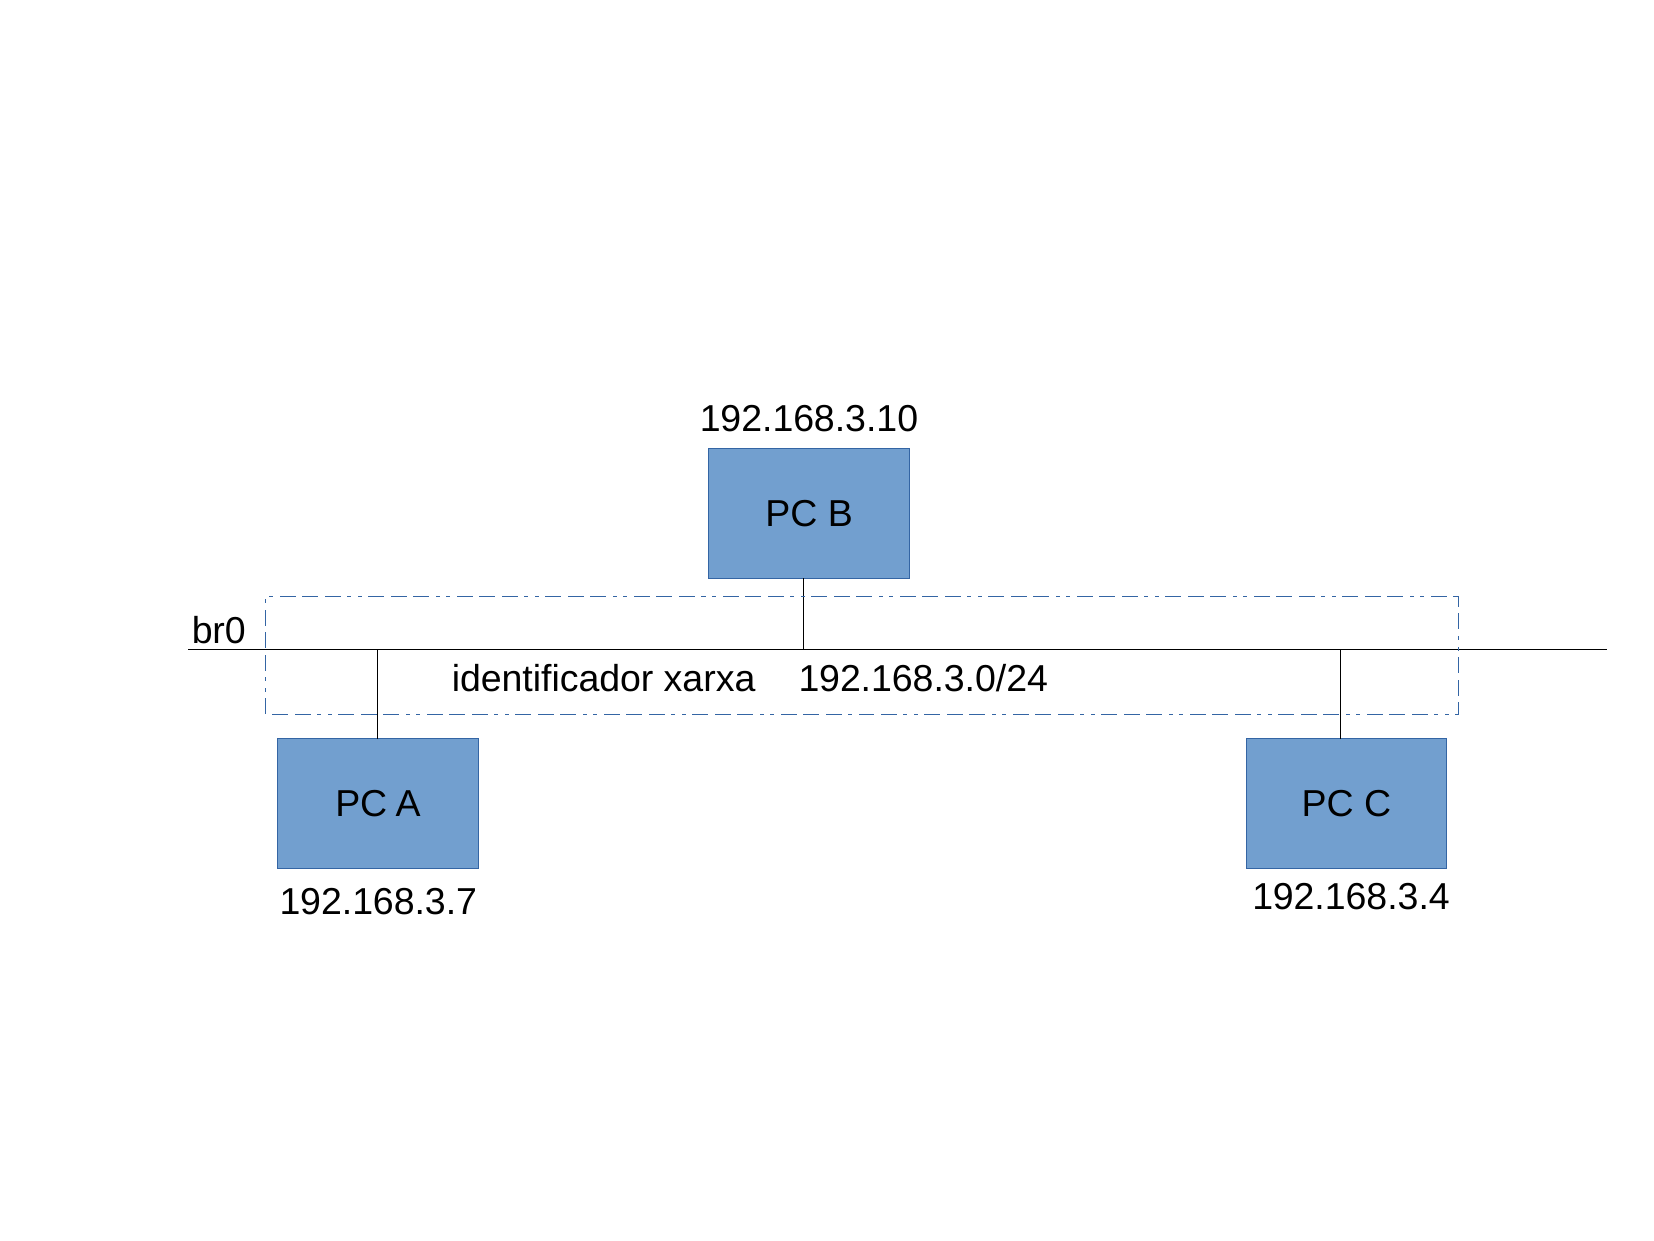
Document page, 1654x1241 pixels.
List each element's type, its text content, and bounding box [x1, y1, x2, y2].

text_box PC A [277, 738, 479, 869]
text_box br0 [177, 602, 261, 660]
text_box [265, 596, 1459, 715]
text_box 192.168.3.10 [685, 389, 985, 447]
text_box 192.168.3.4 [1237, 868, 1465, 925]
text_box 192.168.3.7 [264, 873, 493, 931]
text_box PC C [1246, 738, 1447, 868]
text_box PC B [708, 448, 910, 579]
